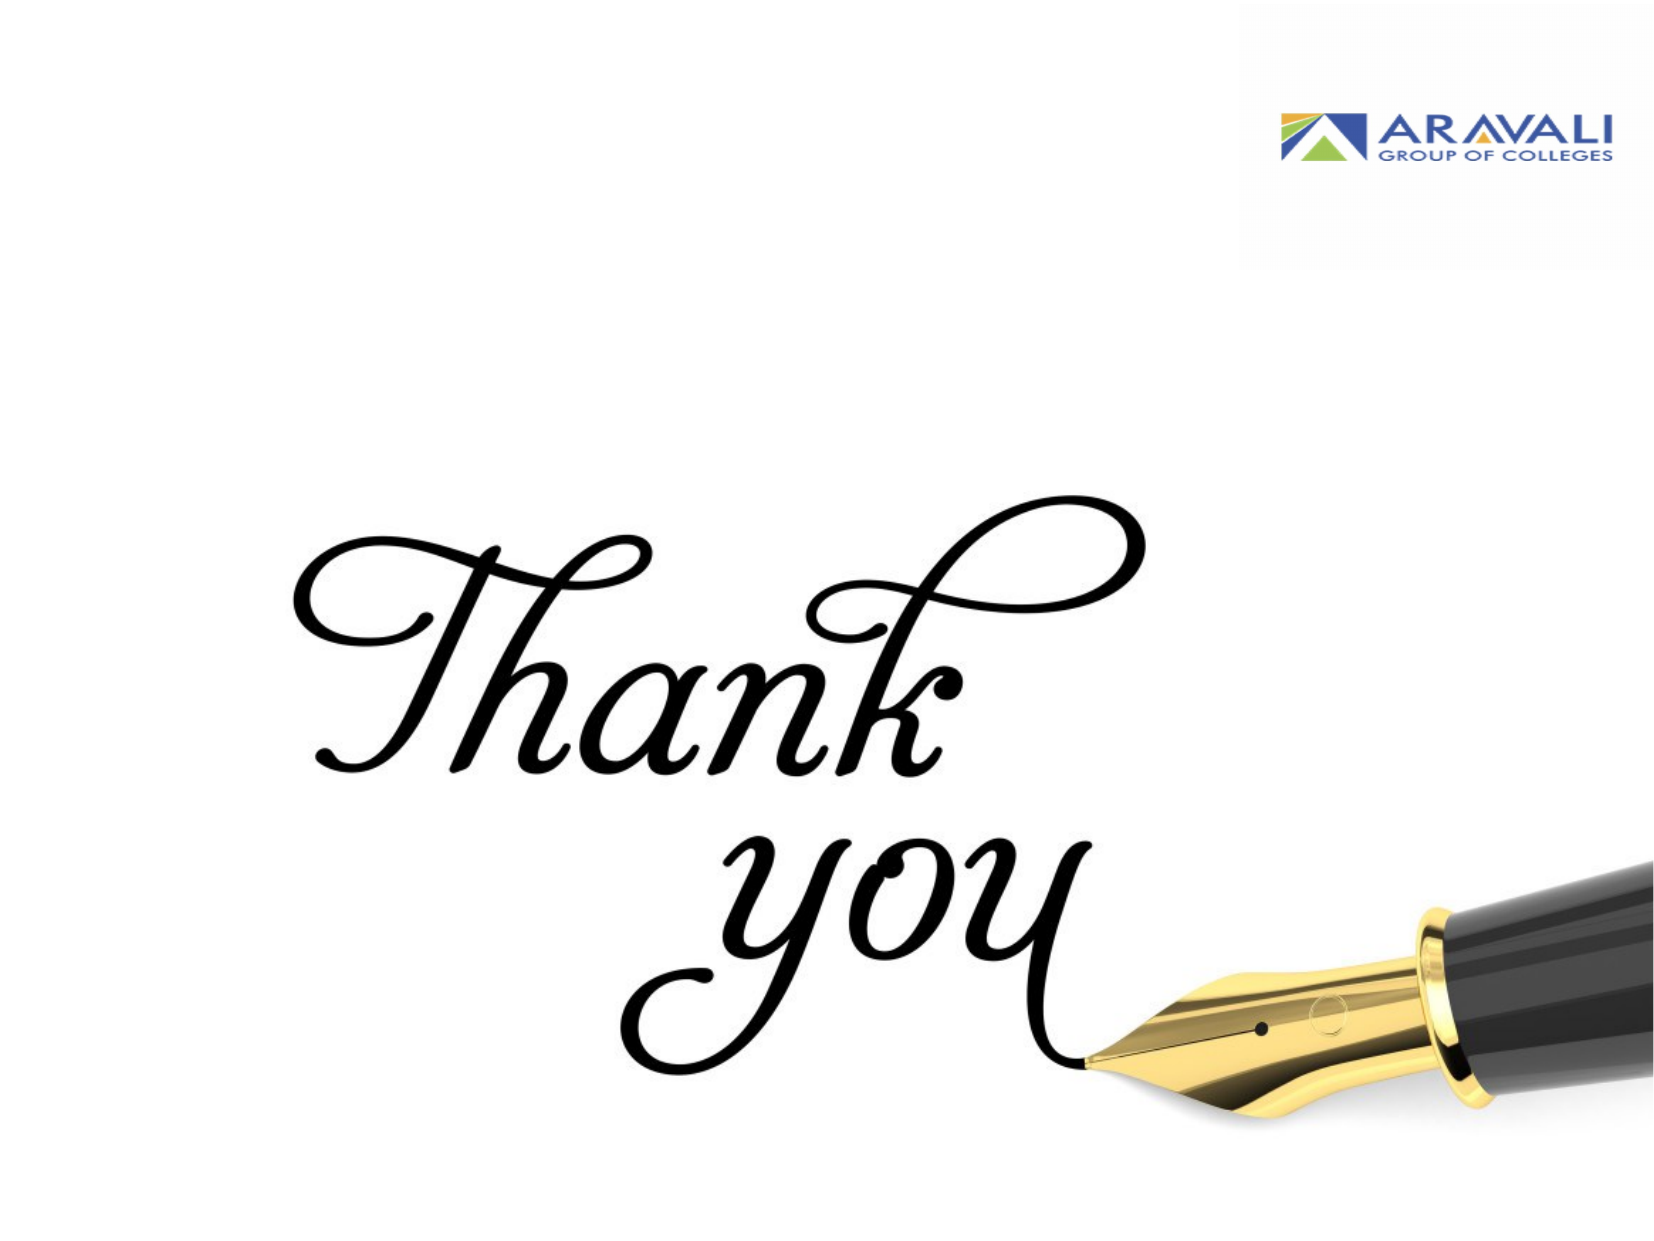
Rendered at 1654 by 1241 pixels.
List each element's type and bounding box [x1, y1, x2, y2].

picture [1239, 4, 1654, 271]
picture [206, 423, 1654, 1241]
